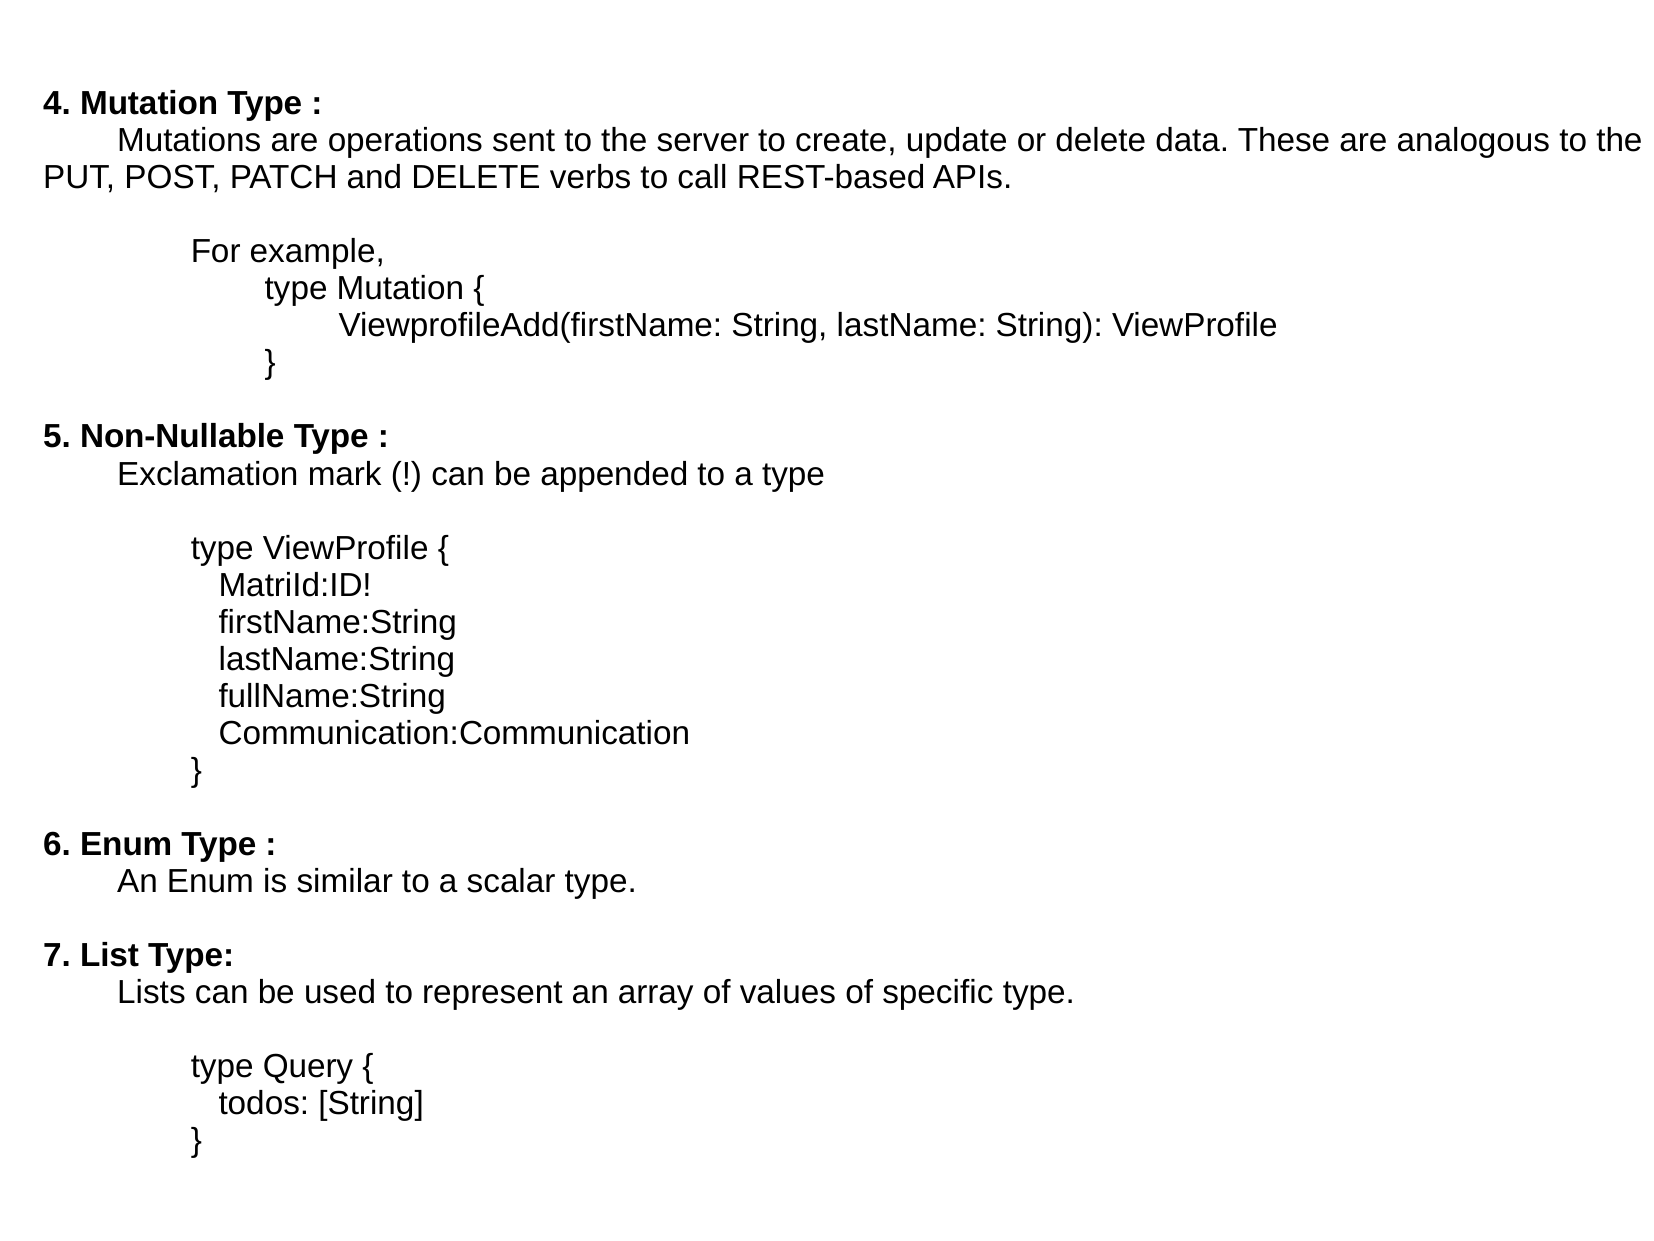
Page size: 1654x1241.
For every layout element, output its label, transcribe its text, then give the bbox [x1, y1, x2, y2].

text_box 4. Mutation Type : Mutations are operations sent to the server to create, update or delete data. These are analogous to the PUT, POST, PATCH and DELETE verbs to call REST-based APIs. For example, type Mutation { ViewprofileAdd(firstName: String, lastName: String): ViewProfile } 5. Non-Nullable Type : Exclamation mark (!) can be appended to a type type ViewProfile { MatriId:ID! firstName:String lastName:String fullName:String Communication:Communication } 6. Enum Type : An Enum is similar to a scalar type. 7. List Type: Lists can be used to represent an array of values of specific type. type Query { todos: [String] } [28, 77, 1654, 1167]
